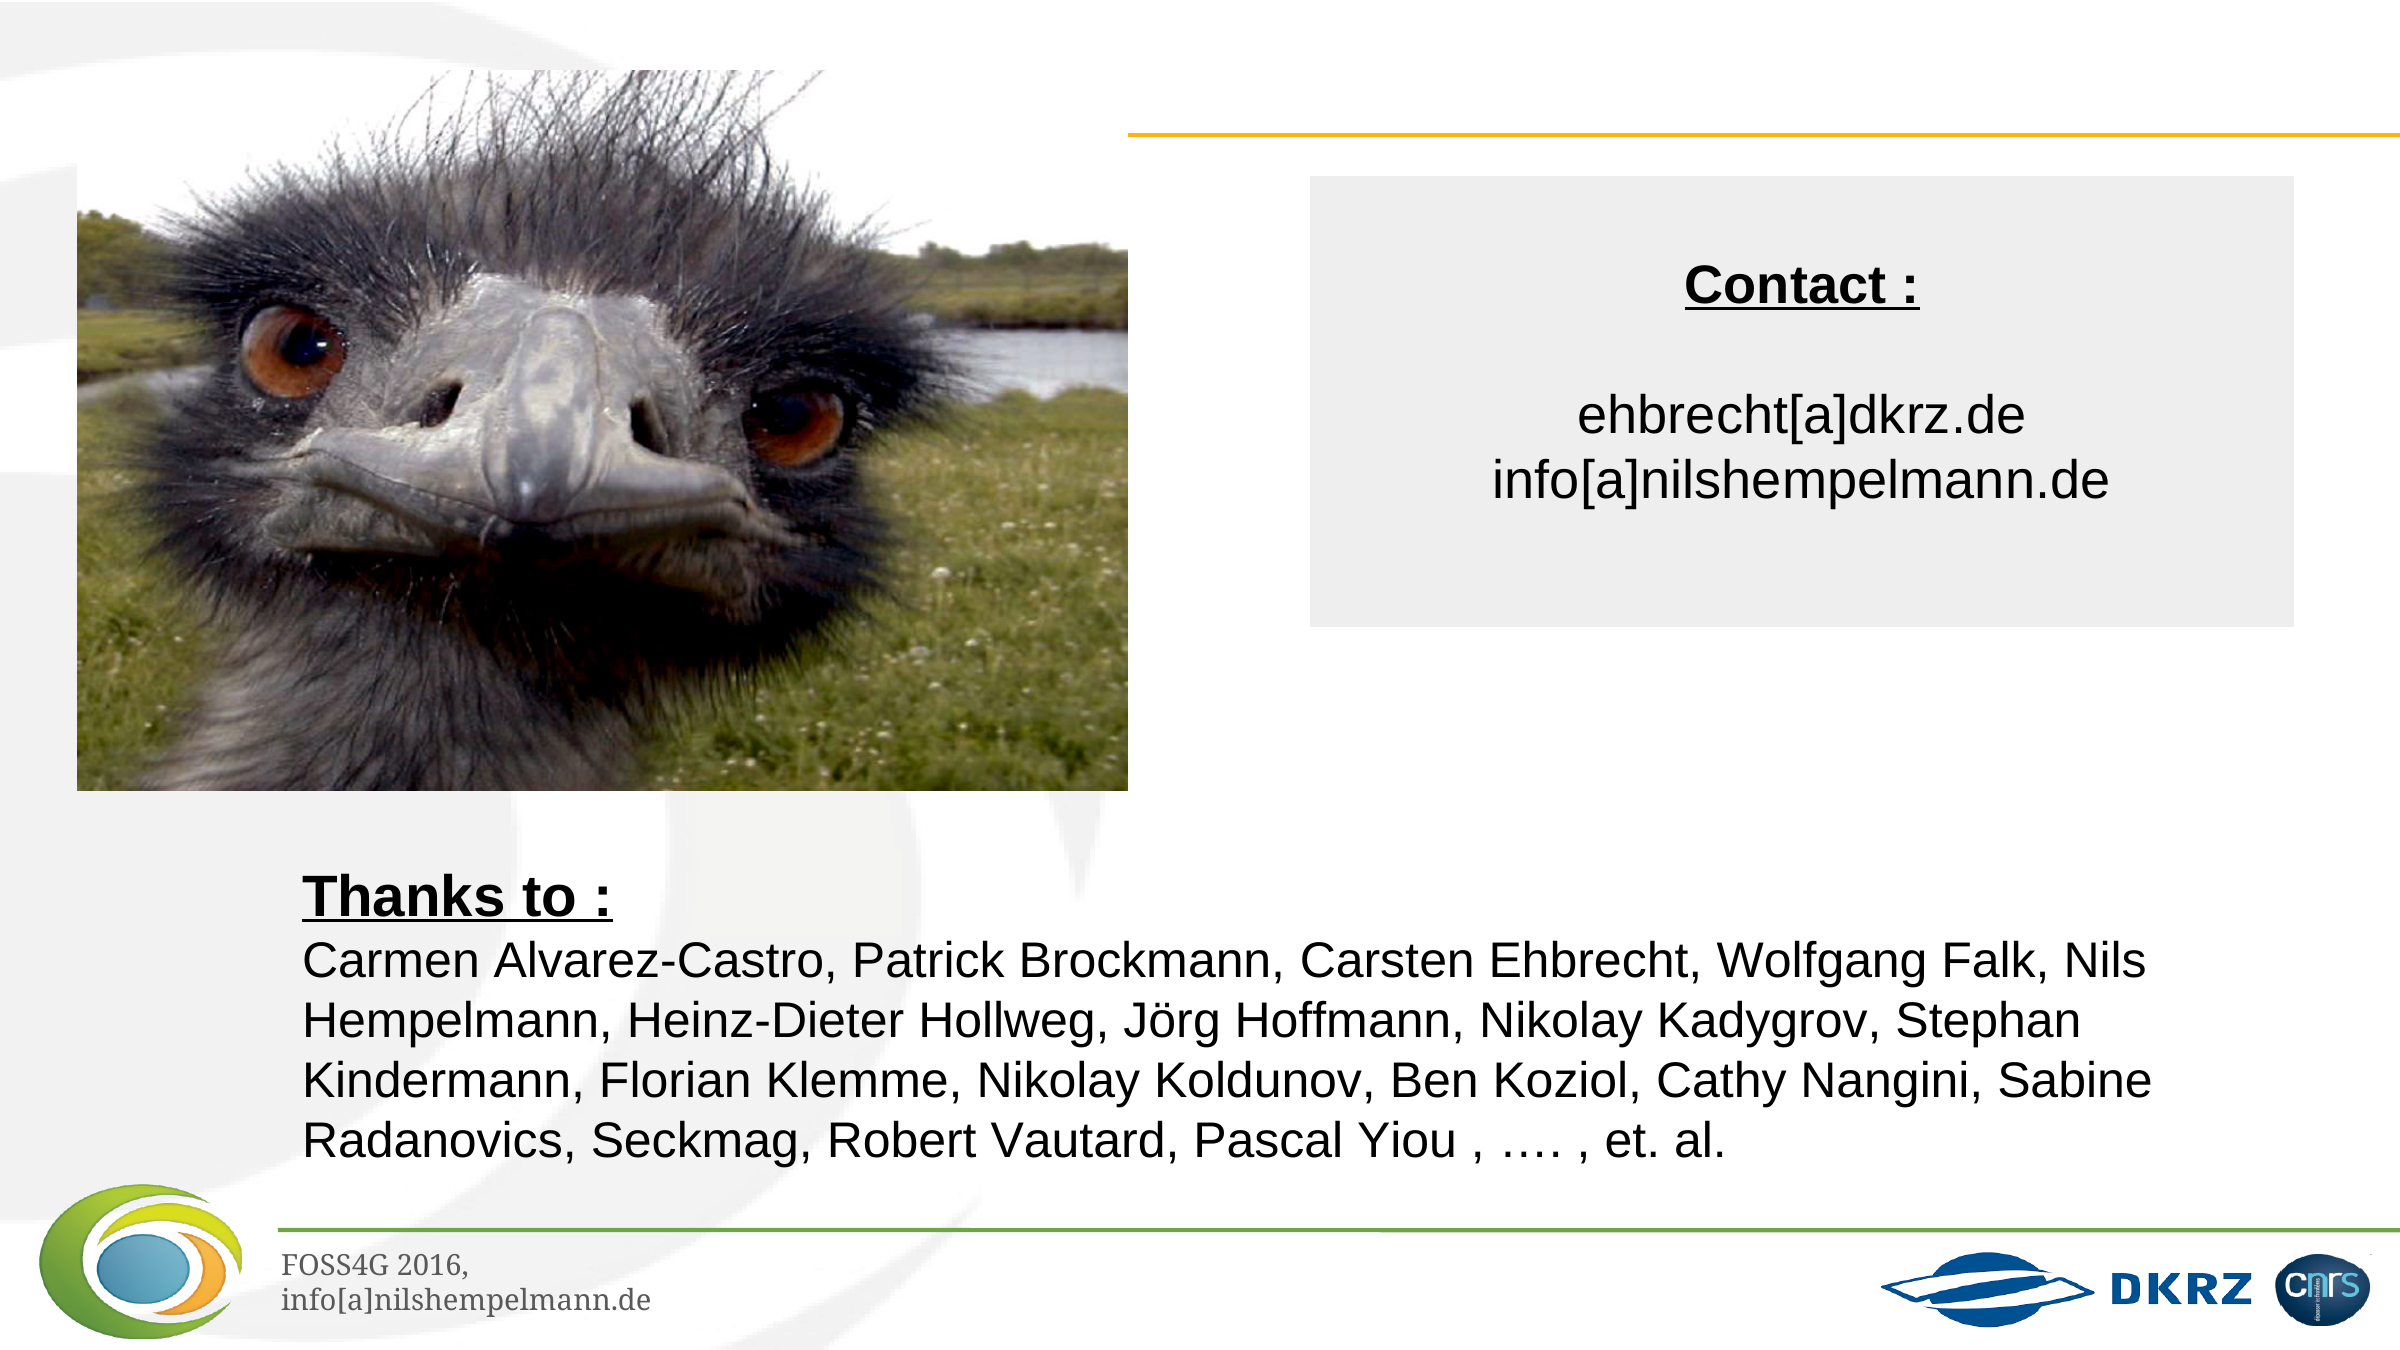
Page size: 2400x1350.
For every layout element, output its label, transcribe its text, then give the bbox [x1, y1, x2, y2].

text_box Contact : ehbrecht[a]dkrz.de info[a]nilshempelmann.de [1310, 177, 2294, 626]
picture [0, 0, 2400, 1350]
text_box Thanks to : Carmen Alvarez-Castro, Patrick Brockmann, Carsten Ehbrecht, Wolfgang Falk, Nils Hempelmann, Heinz-Dieter Hollweg, Jörg Hoffmann, Nikolay Kadygrov, Stephan Kindermann, Florian Klemme, Nikolay Koldunov, Ben Koziol, Cathy Nangini, Sabine Radanovics, Seckmag, Robert Vautard, Pascal Yiou , …. , et. al. [287, 850, 2209, 1193]
